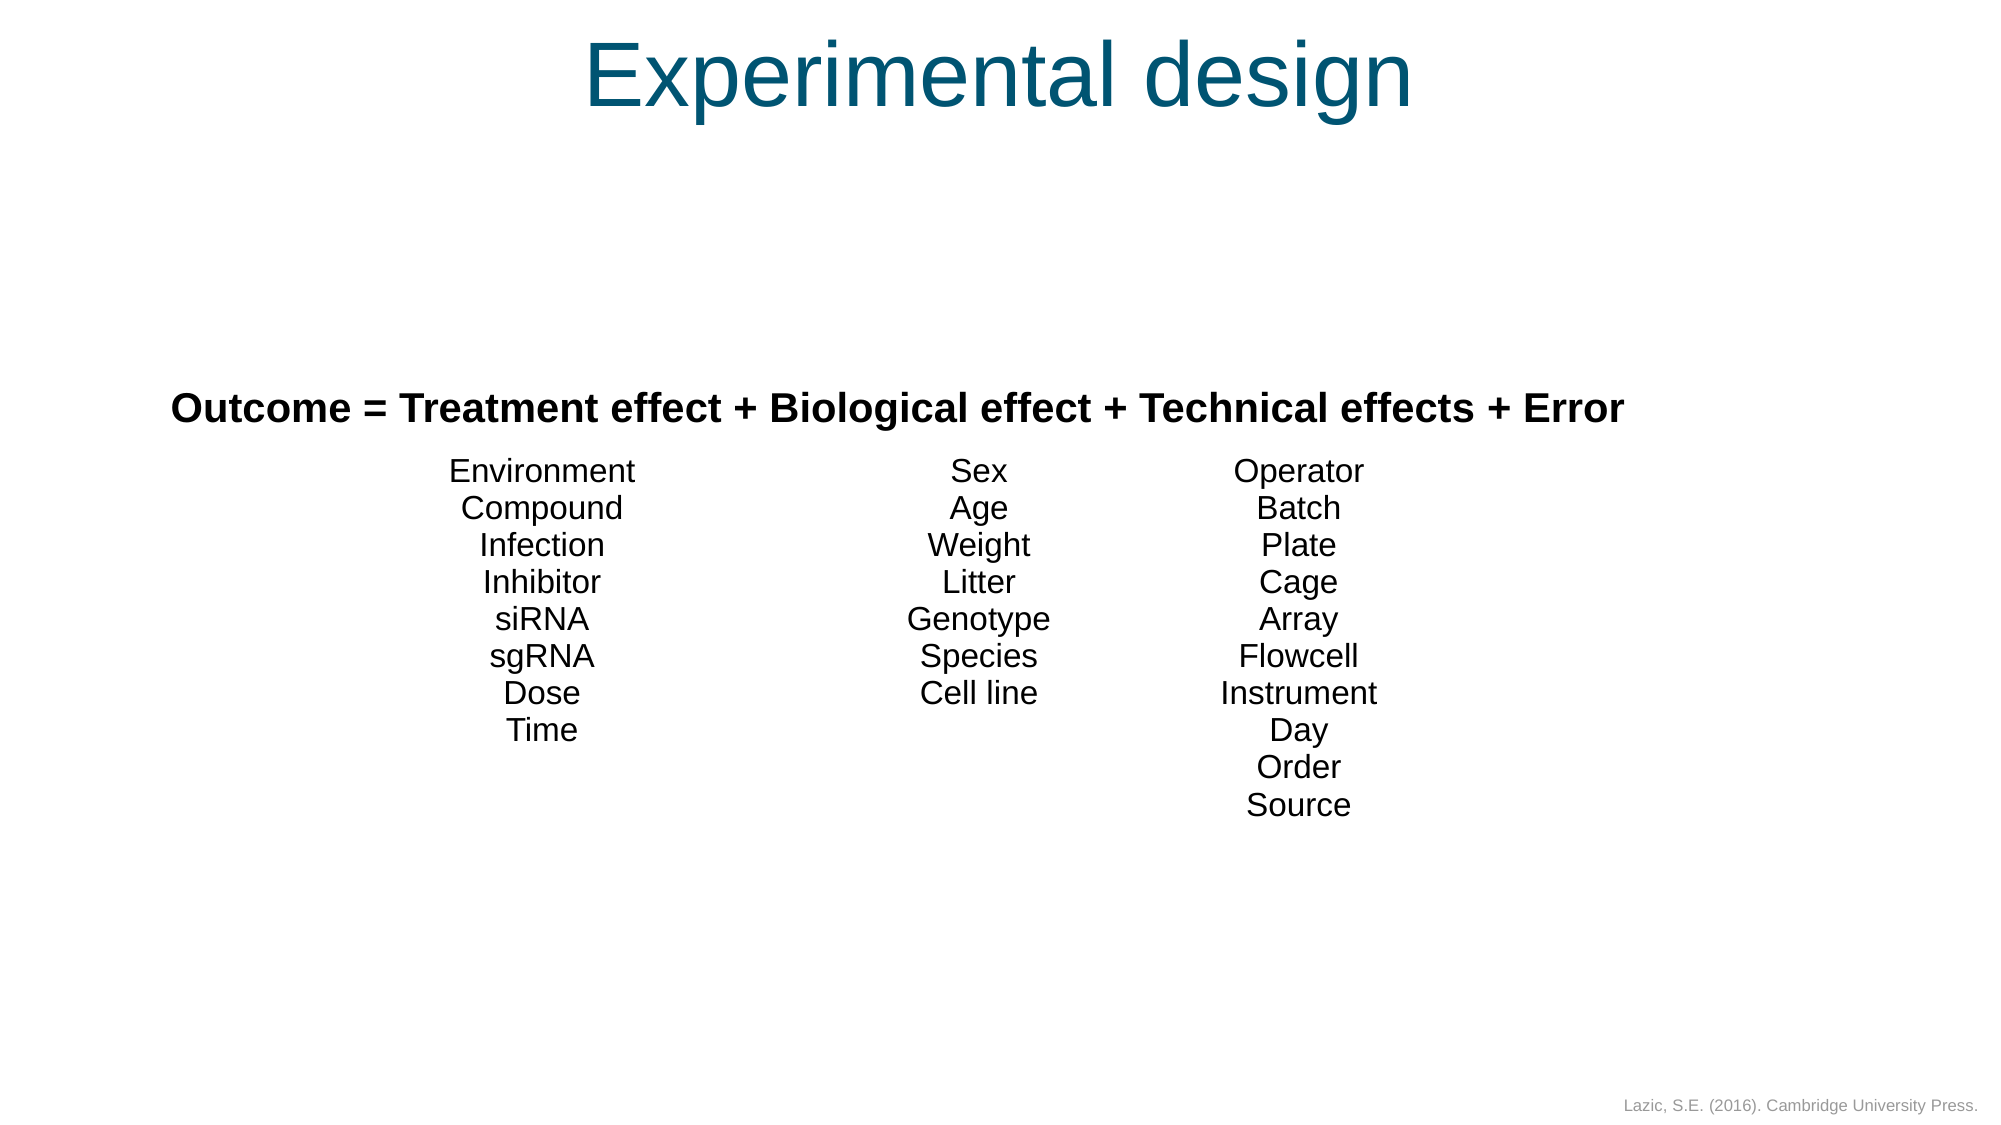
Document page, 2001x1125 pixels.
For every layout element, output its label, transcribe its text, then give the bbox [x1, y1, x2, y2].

text_box Sex Age Weight Litter Genotype Species Cell line [892, 445, 1094, 795]
text_box Environment Compound Infection Inhibitor siRNA sgRNA Dose Time [433, 445, 686, 843]
title Experimental design [99, 23, 1900, 127]
text_box Operator Batch Plate Cage Array Flowcell Instrument Day Order Source [1205, 445, 1423, 938]
text_box Lazic, S.E. (2016). Cambridge University Press. [1608, 1088, 1995, 1123]
list Outcome = Treatment effect + Biological effect + Technical effects + Error [99, 384, 1900, 476]
